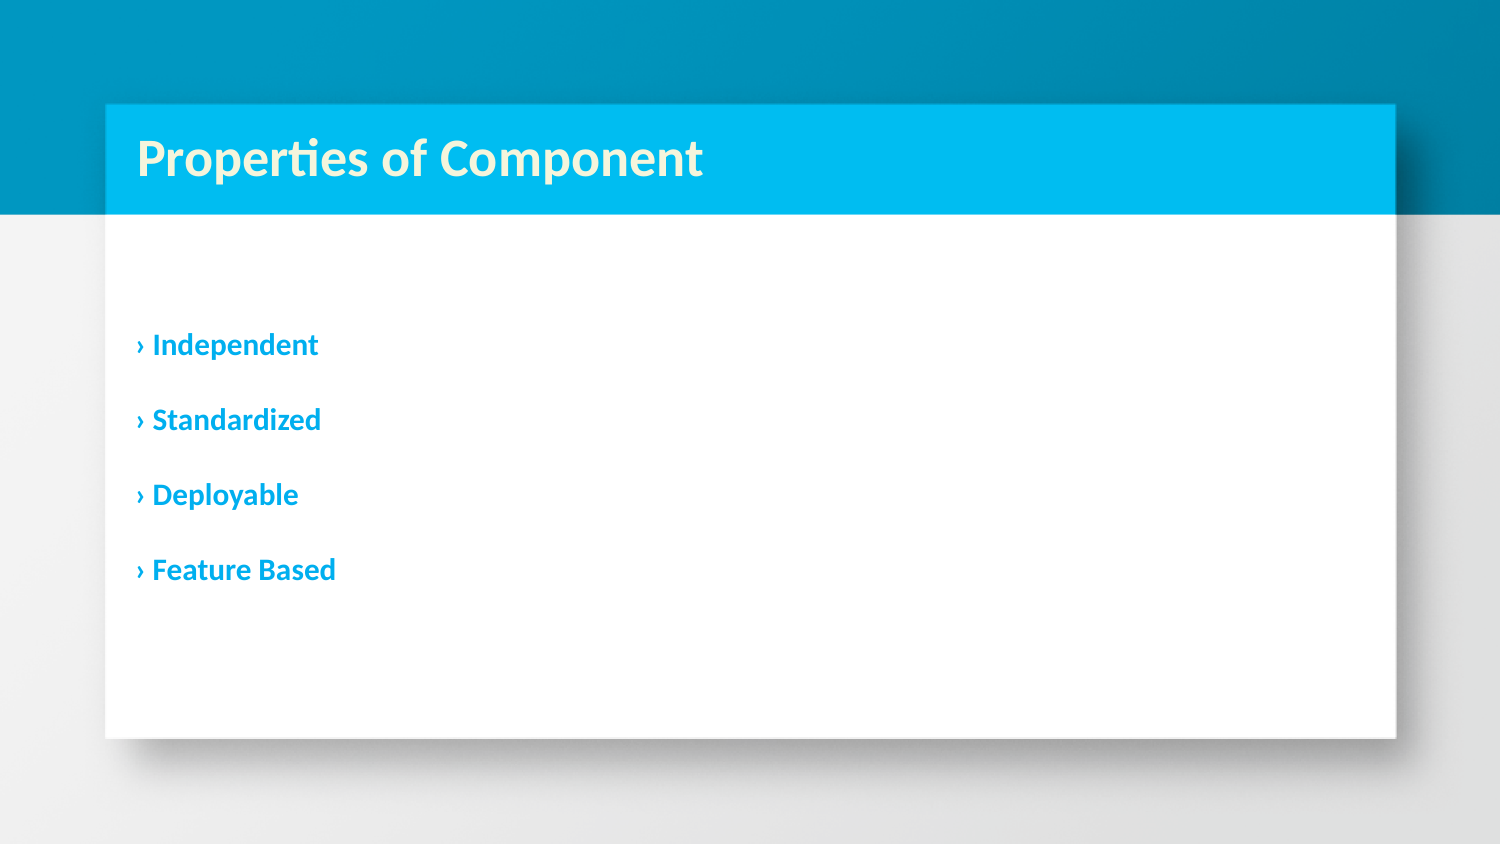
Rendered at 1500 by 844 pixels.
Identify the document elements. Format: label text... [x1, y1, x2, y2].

text_box › Independent › Standardized › Deployable › Feature Based [135, 285, 1231, 625]
title Properties of Component [135, 120, 931, 382]
picture [0, 215, 1500, 844]
